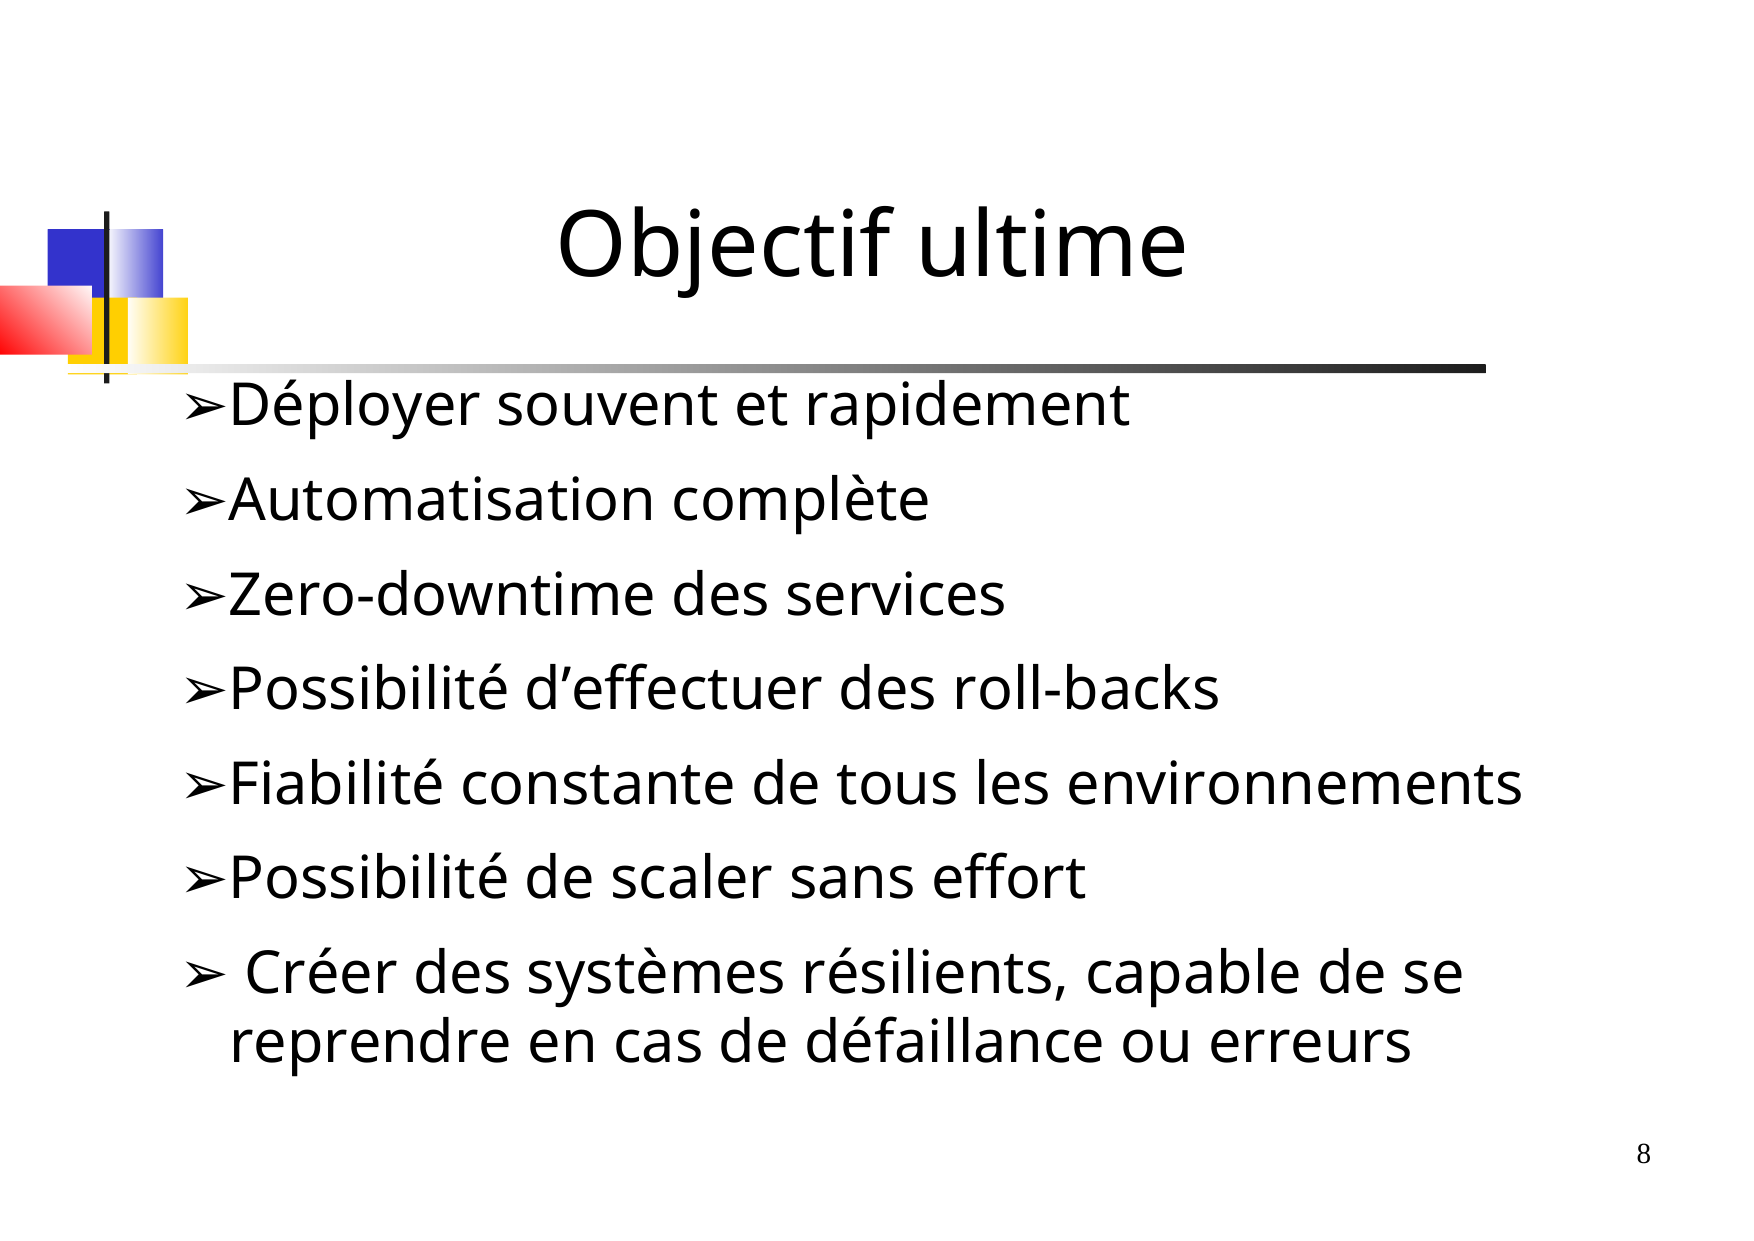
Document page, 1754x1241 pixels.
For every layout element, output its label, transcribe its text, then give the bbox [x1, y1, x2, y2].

list ➢Déployer souvent et rapidement ➢Automatisation complète ➢Zero-downtime des services ➢Possibilité d’effectuer des roll-backs ➢Fiabilité constante de tous les environnements ➢Possibilité de scaler sans effort ➢ Créer des systèmes résilients, capable de se reprendre en cas de défaillance ou erreurs [179, 371, 1567, 1091]
title Objectif ultime [179, 139, 1567, 351]
